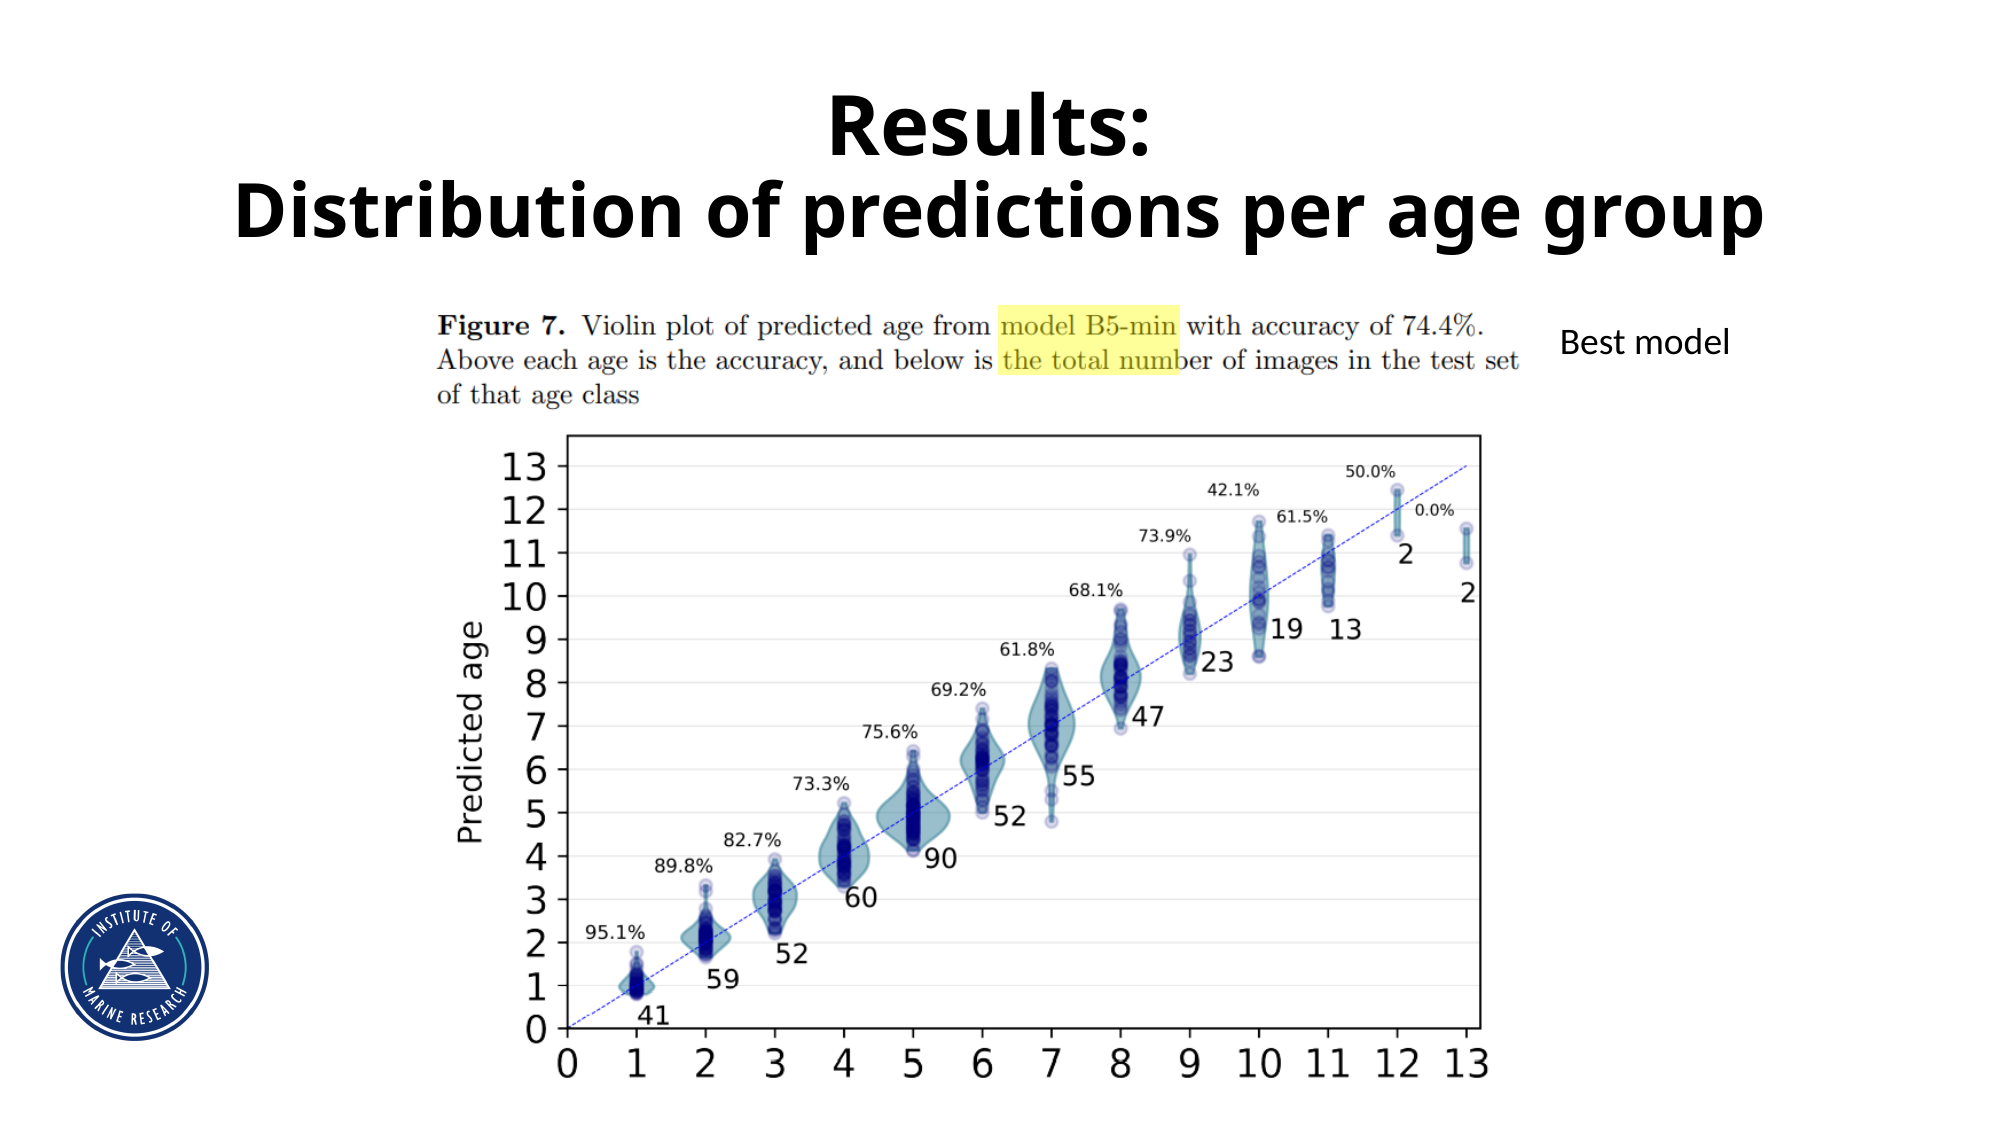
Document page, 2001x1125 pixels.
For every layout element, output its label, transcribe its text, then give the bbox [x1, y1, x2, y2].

picture [423, 305, 1577, 1091]
picture [58, 891, 211, 1043]
text_box Best model [1544, 309, 1765, 376]
text_box [998, 304, 1180, 376]
title Results: Distribution of predictions per age group [137, 59, 1863, 278]
